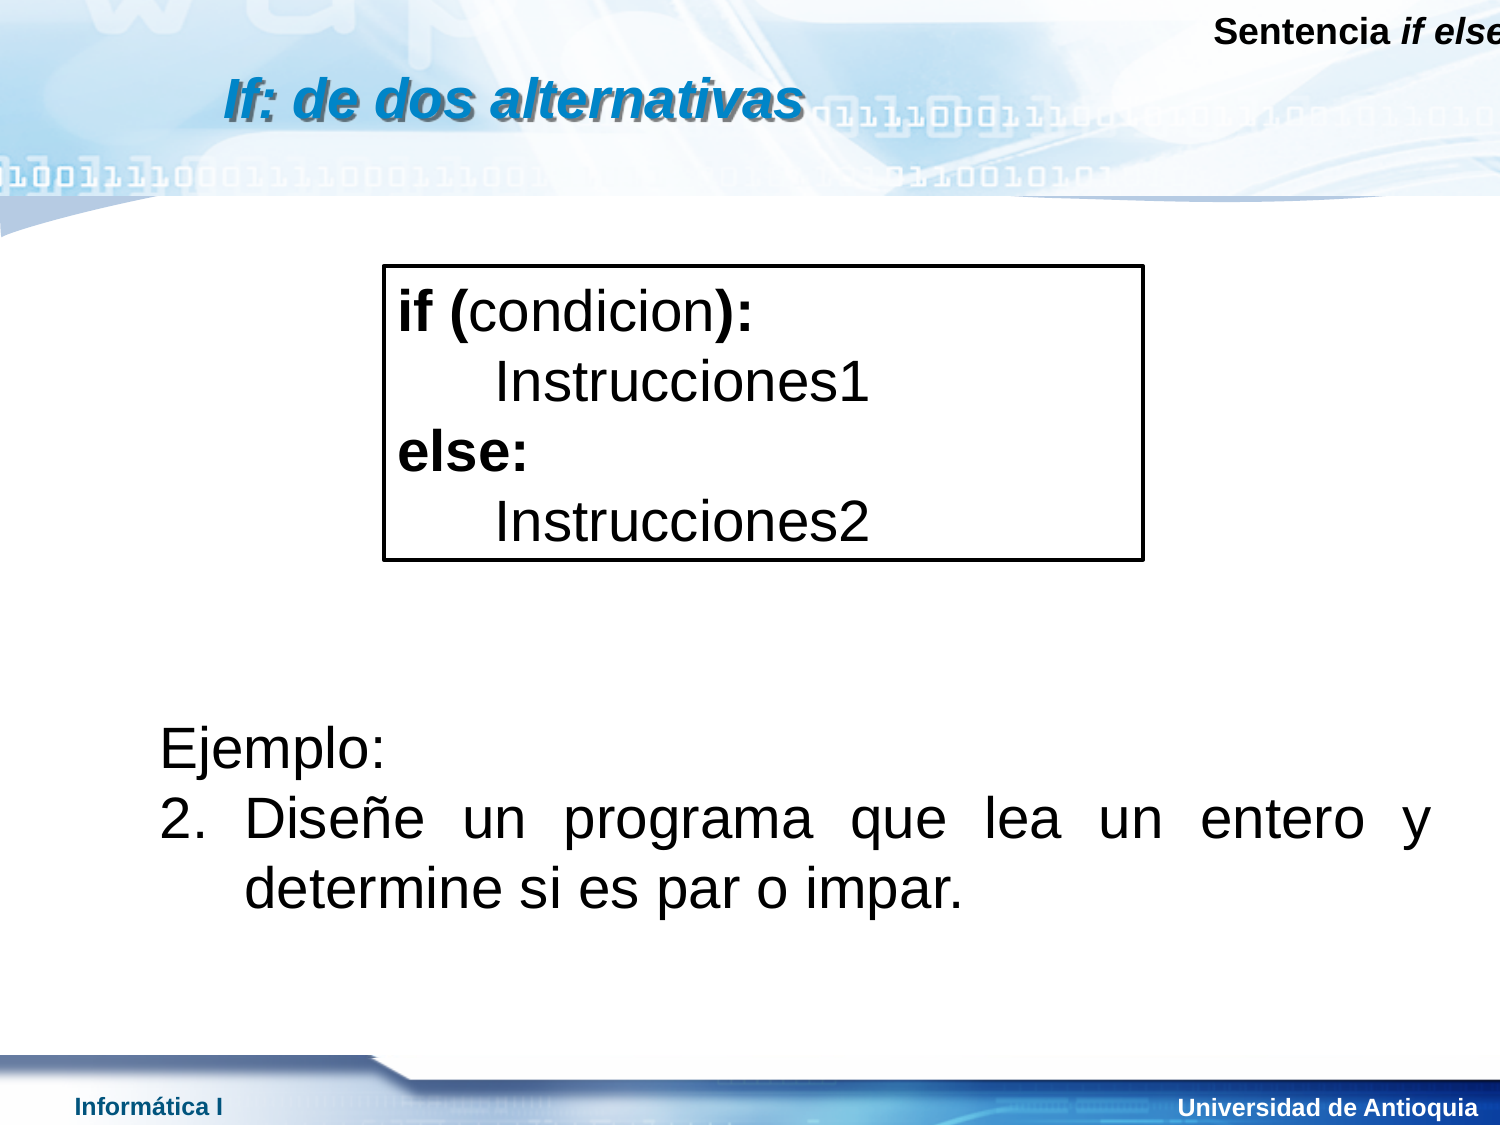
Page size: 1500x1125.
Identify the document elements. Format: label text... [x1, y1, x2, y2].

picture [0, 1055, 1500, 1125]
text_box if (condicion): Instrucciones1 else: Instrucciones2 [383, 266, 1143, 560]
title If: de dos alternativas [208, 54, 1462, 139]
text_box Ejemplo: Diseñe un programa que lea un entero y determine si es par o impar. [146, 703, 1447, 927]
text_box Sentencia if else [1199, 0, 1500, 59]
picture [0, 0, 1500, 196]
